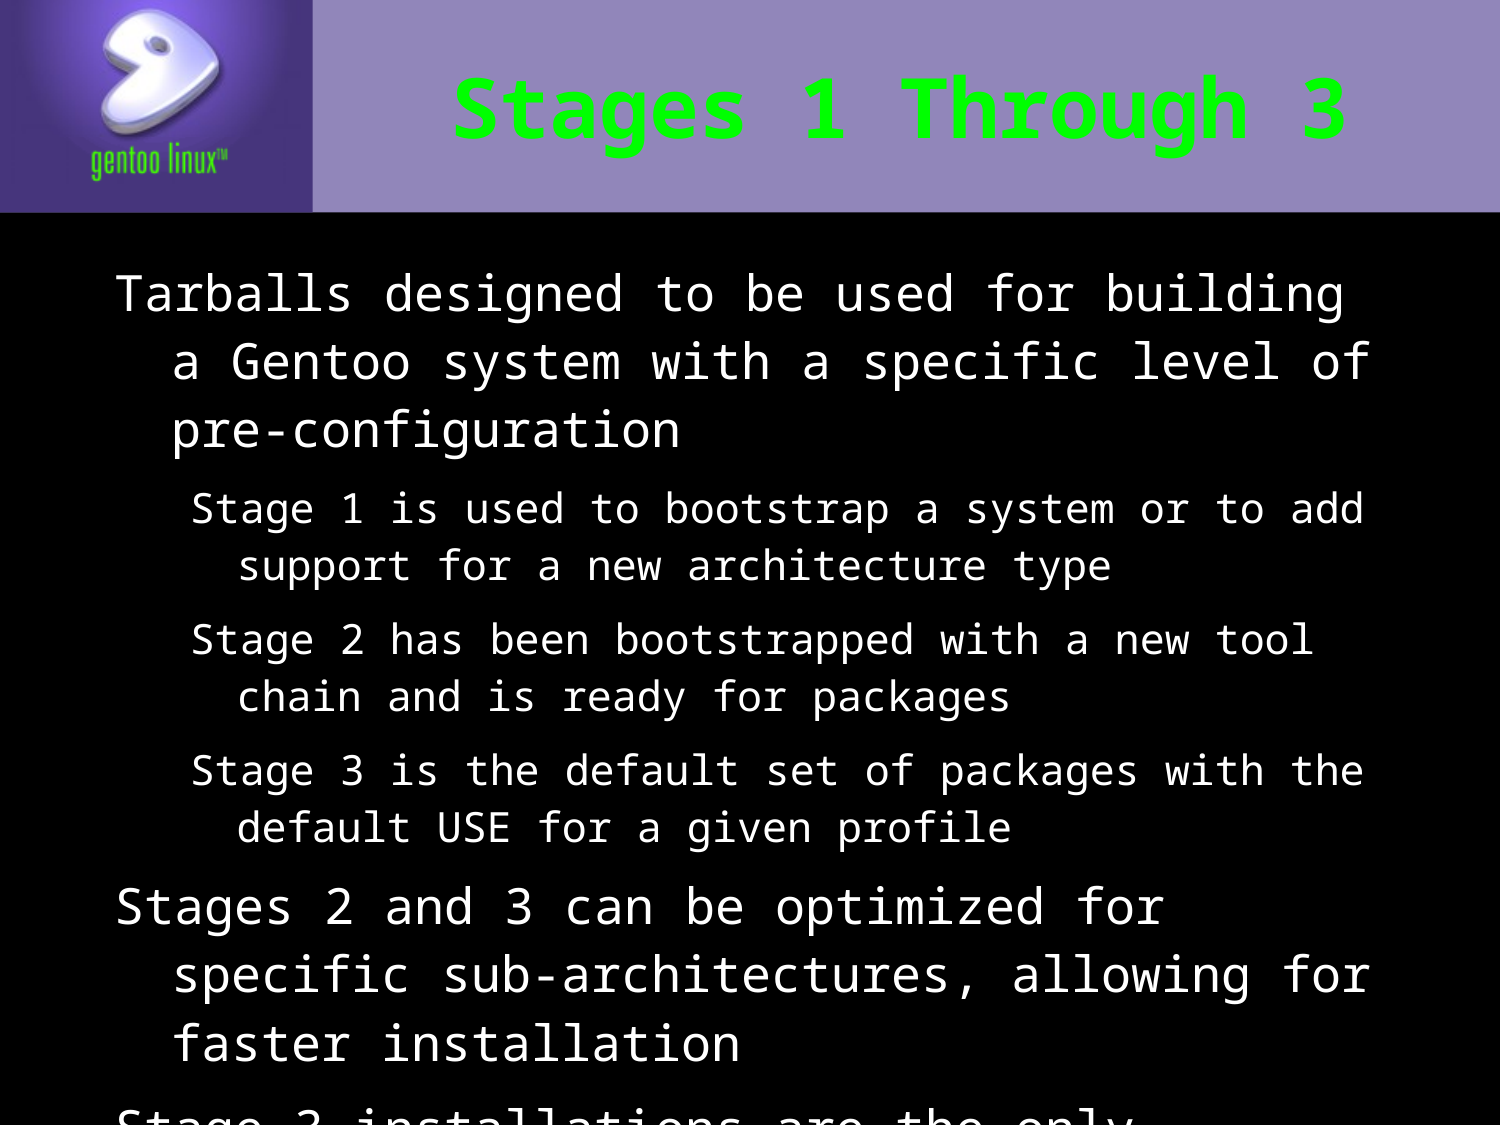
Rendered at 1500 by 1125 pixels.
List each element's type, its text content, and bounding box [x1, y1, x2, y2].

title Stages 1 Through 3 [324, 12, 1476, 201]
picture [0, 0, 302, 184]
list Tarballs designed to be used for building a Gentoo system with a specific level of pre-configuration Stage 1 is used to bootstrap a system or to add support for a new architecture type Stage 2 has been bootstrapped with a new tool chain and is ready for packages Stage 3 is the default set of packages with the default USE for a given profile Stages 2 and 3 can be optimized for specific sub-architectures, allowing for faster installation Stage 3 installations are the only supported stages for installation [99, 249, 1388, 1101]
